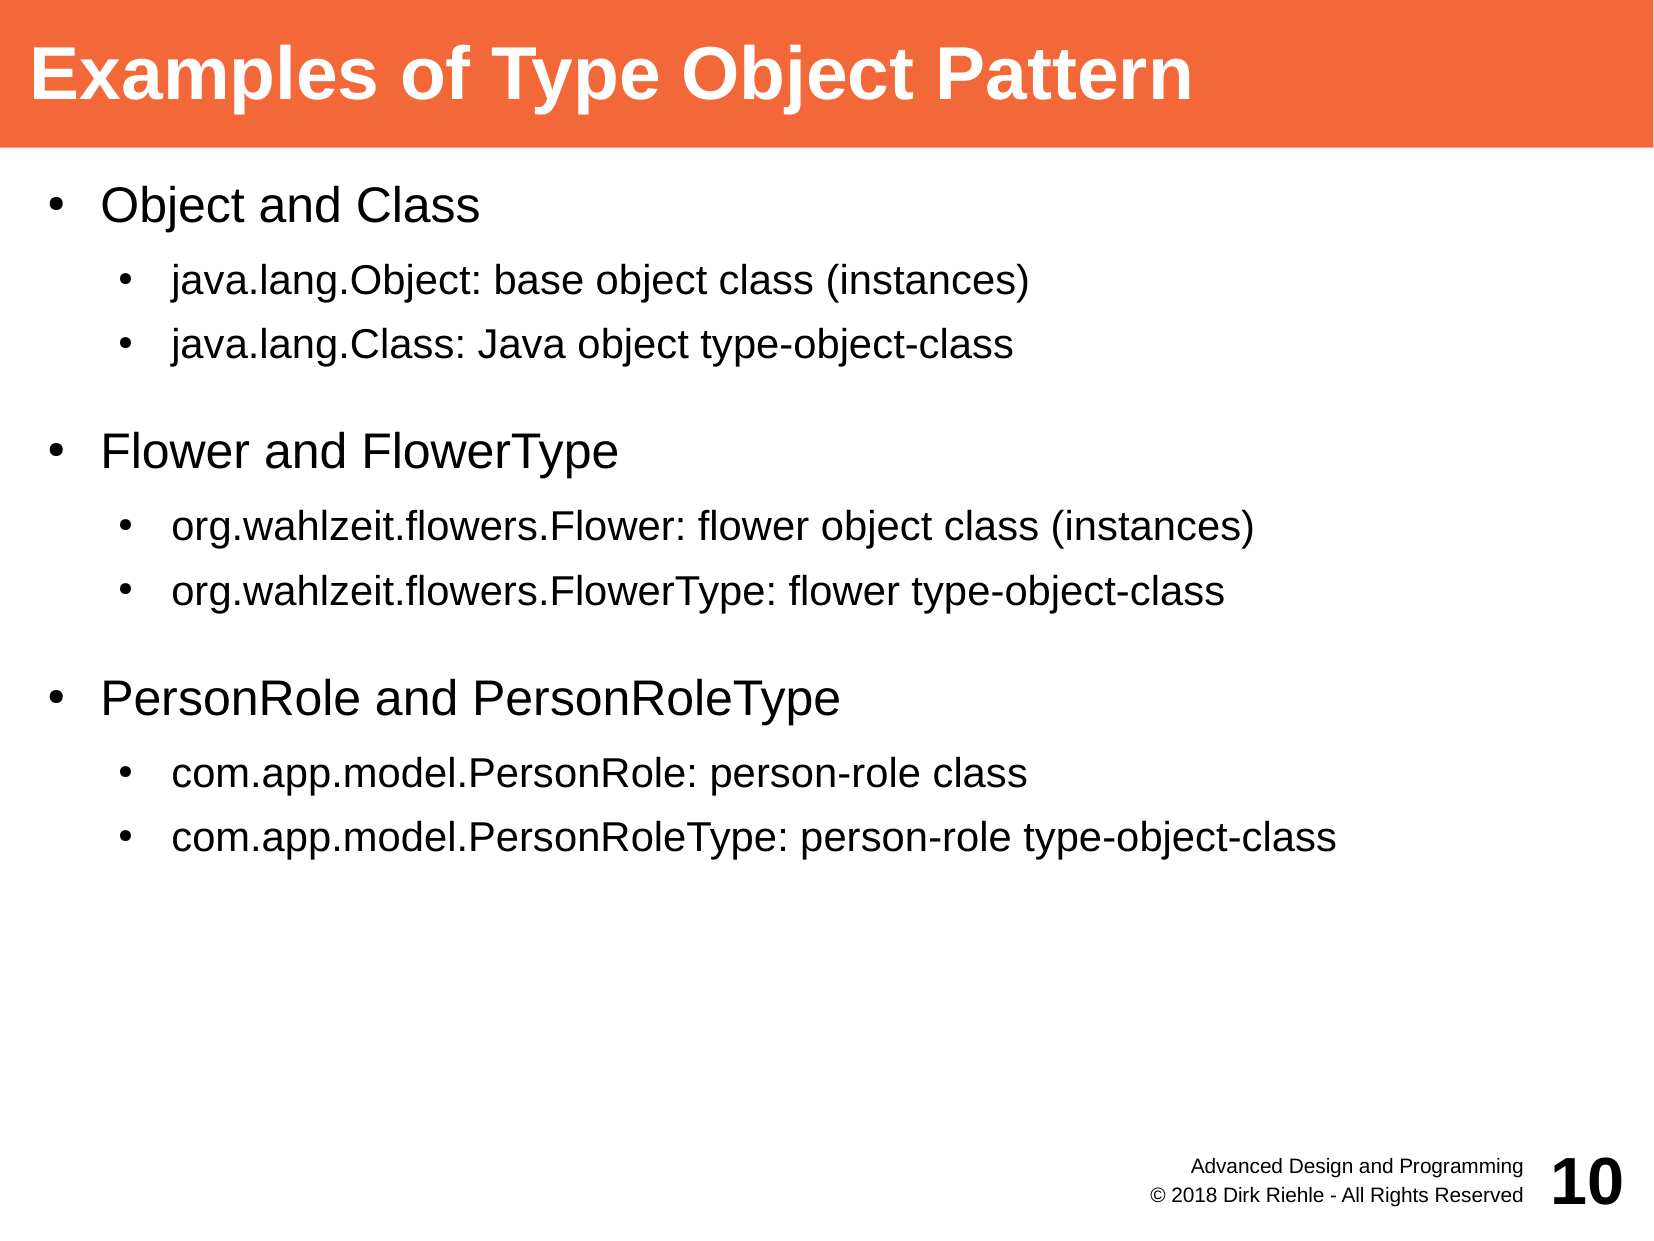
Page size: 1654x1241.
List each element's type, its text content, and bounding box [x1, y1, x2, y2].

title Examples of Type Object Pattern [0, 0, 1654, 148]
list Object and Class java.lang.Object: base object class (instances) java.lang.Class: Java object type-object-class Flower and FlowerType org.wahlzeit.flowers.Flower: flower object class (instances) org.wahlzeit.flowers.FlowerType: flower type-object-class PersonRole and PersonRoleType com.app.model.PersonRole: person-role class com.app.model.PersonRoleType: person-role type-object-class [29, 177, 1625, 1063]
